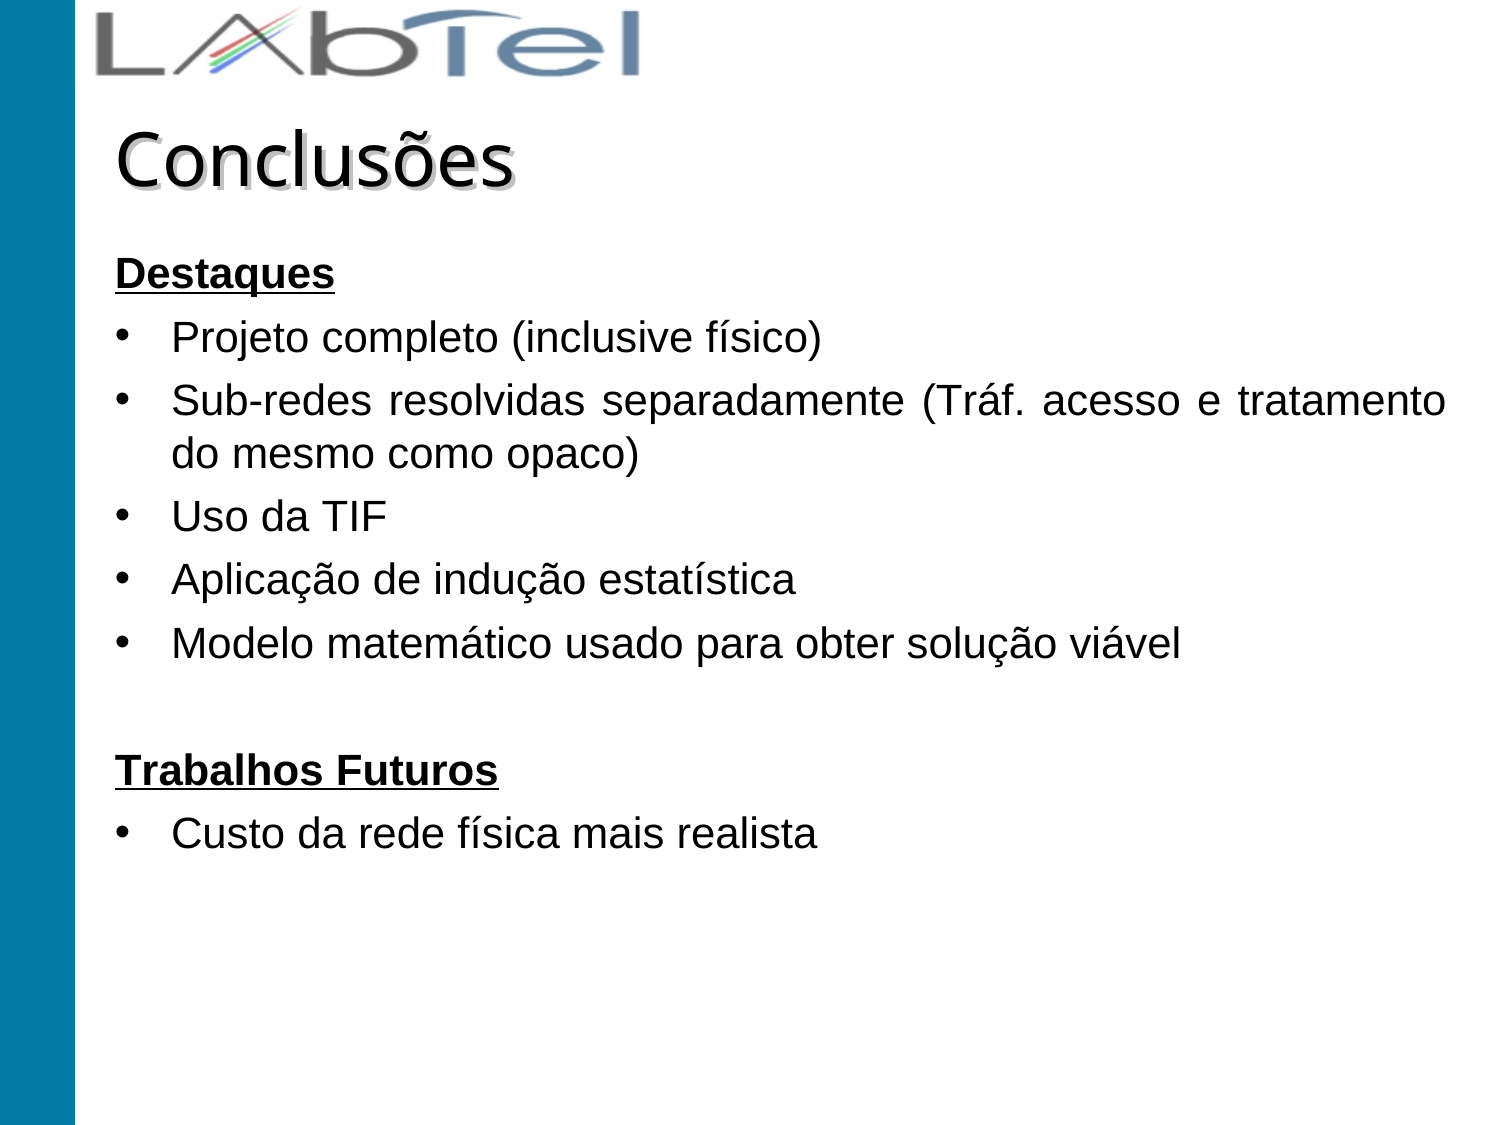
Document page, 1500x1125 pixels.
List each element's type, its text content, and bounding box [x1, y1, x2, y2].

list Destaques Projeto completo (inclusive físico) Sub-redes resolvidas separadamente (Tráf. acesso e tratamento do mesmo como opaco) Uso da TIF Aplicação de indução estatística Modelo matemático usado para obter solução viável Trabalhos Futuros Custo da rede física mais realista [99, 237, 1463, 1083]
picture [76, 0, 676, 88]
title Conclusões [99, 103, 1463, 210]
